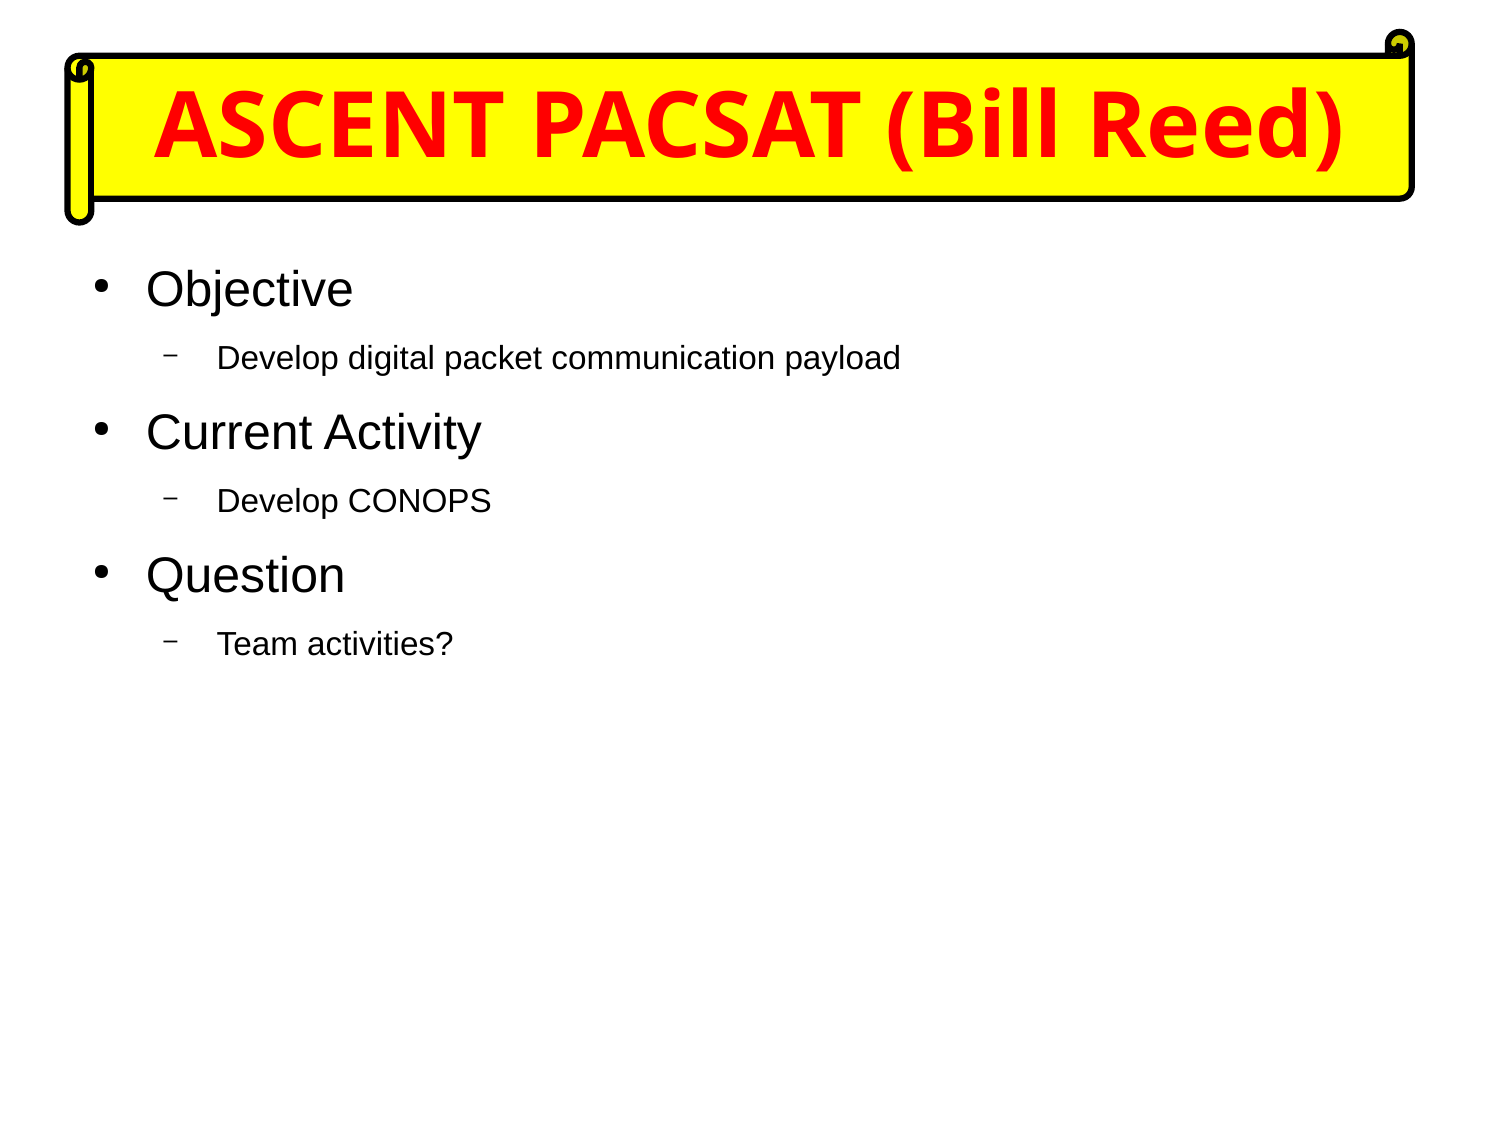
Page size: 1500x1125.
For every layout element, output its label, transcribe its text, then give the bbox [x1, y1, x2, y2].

text_box [72, 31, 1412, 58]
list Objective Develop digital packet communication payload Current Activity Develop CONOPS Question Team activities? [75, 263, 1425, 916]
text_box [67, 184, 1412, 223]
text_box ASCENT PACSAT (Bill Reed) [0, 58, 1500, 184]
